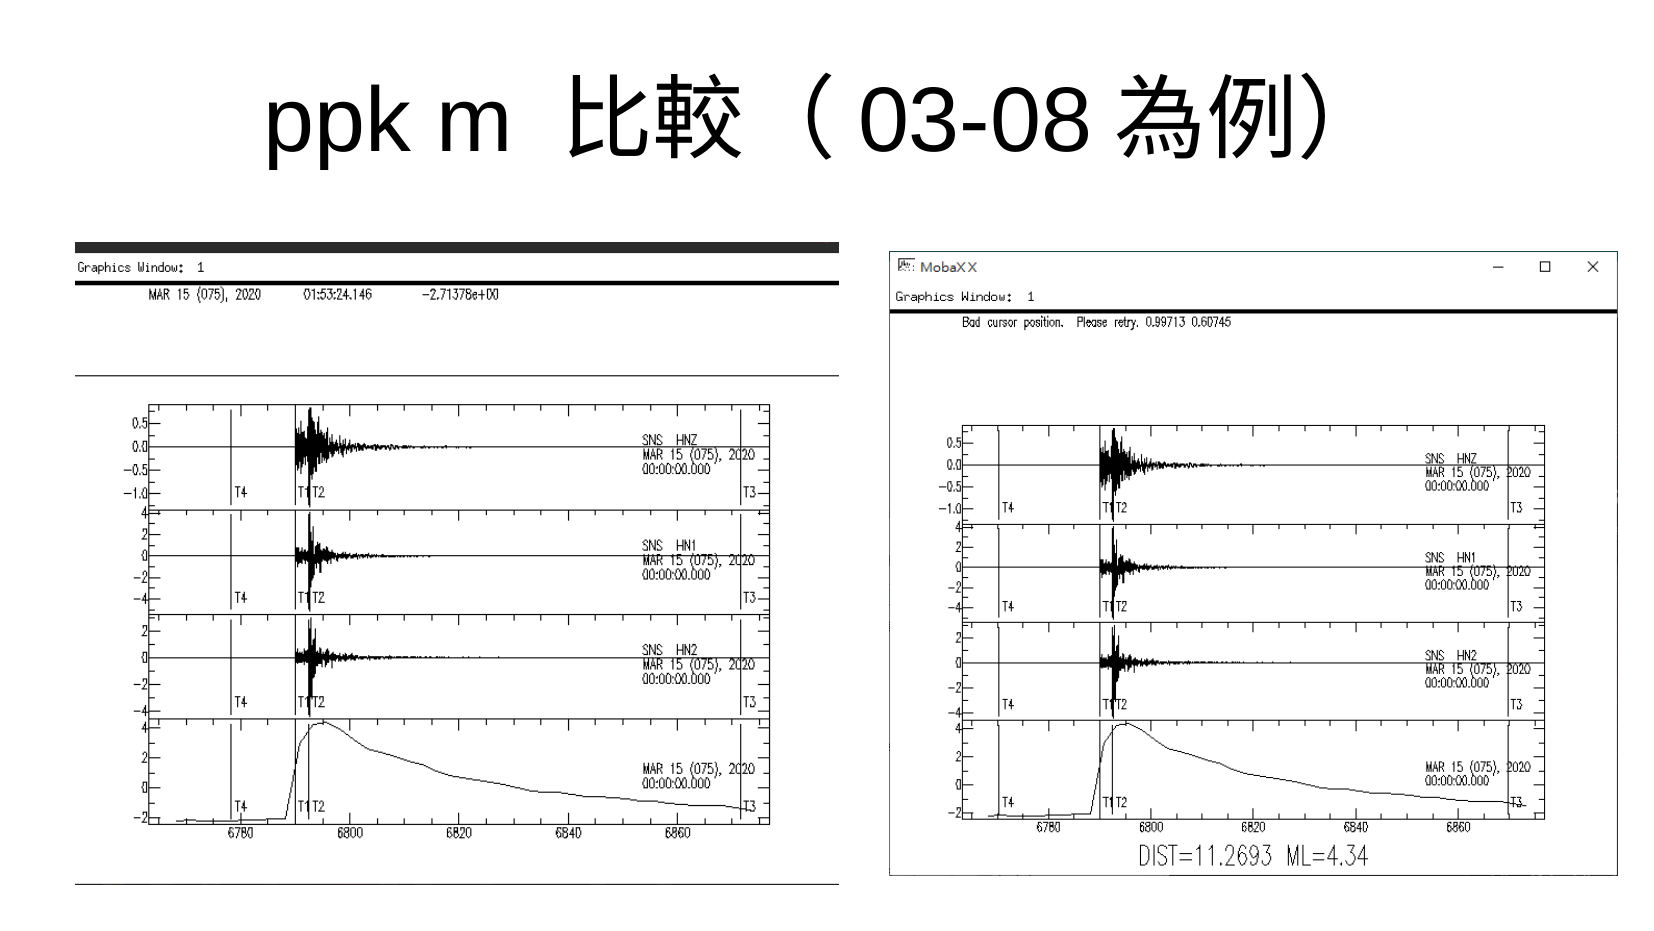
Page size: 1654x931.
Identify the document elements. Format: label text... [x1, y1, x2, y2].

title ppk m 比較（03-08為例） [82, 37, 1571, 193]
picture [889, 251, 1618, 877]
picture [75, 242, 839, 886]
